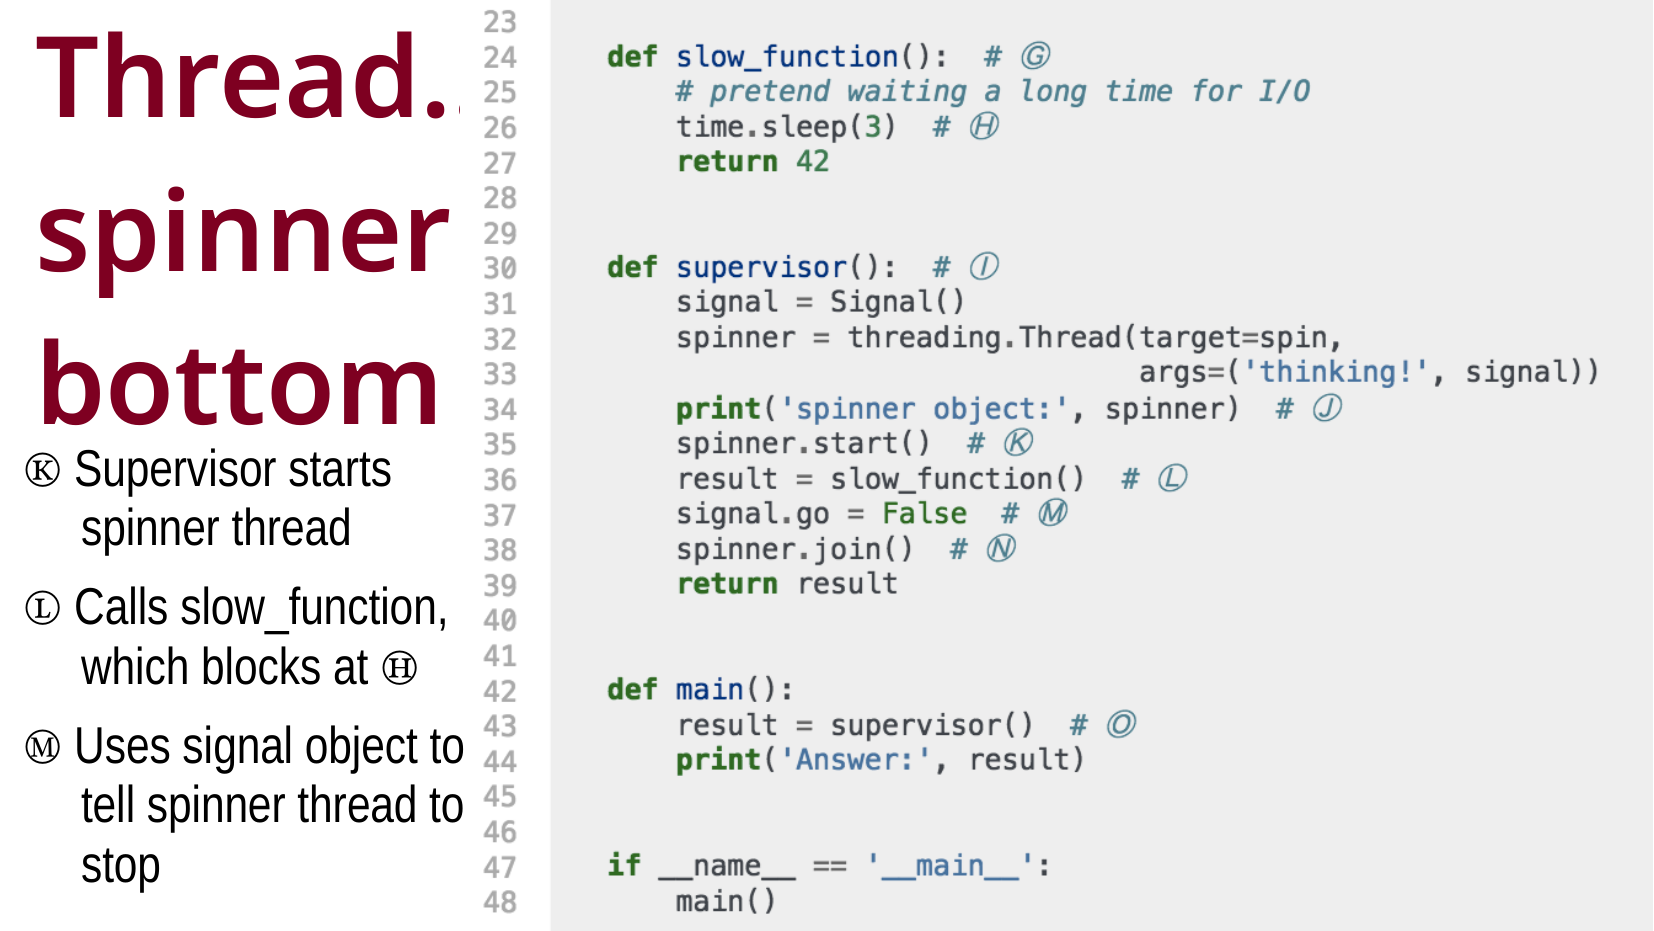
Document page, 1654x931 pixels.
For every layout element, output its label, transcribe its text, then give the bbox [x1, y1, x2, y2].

list Ⓚ Supervisor starts spinner thread Ⓛ Calls slow_function, which blocks at Ⓗ Ⓜ Uses signal object to tell spinner thread to stop [23, 437, 496, 899]
title Thread... spinner bottom [35, 59, 460, 396]
picture [460, 0, 1653, 931]
